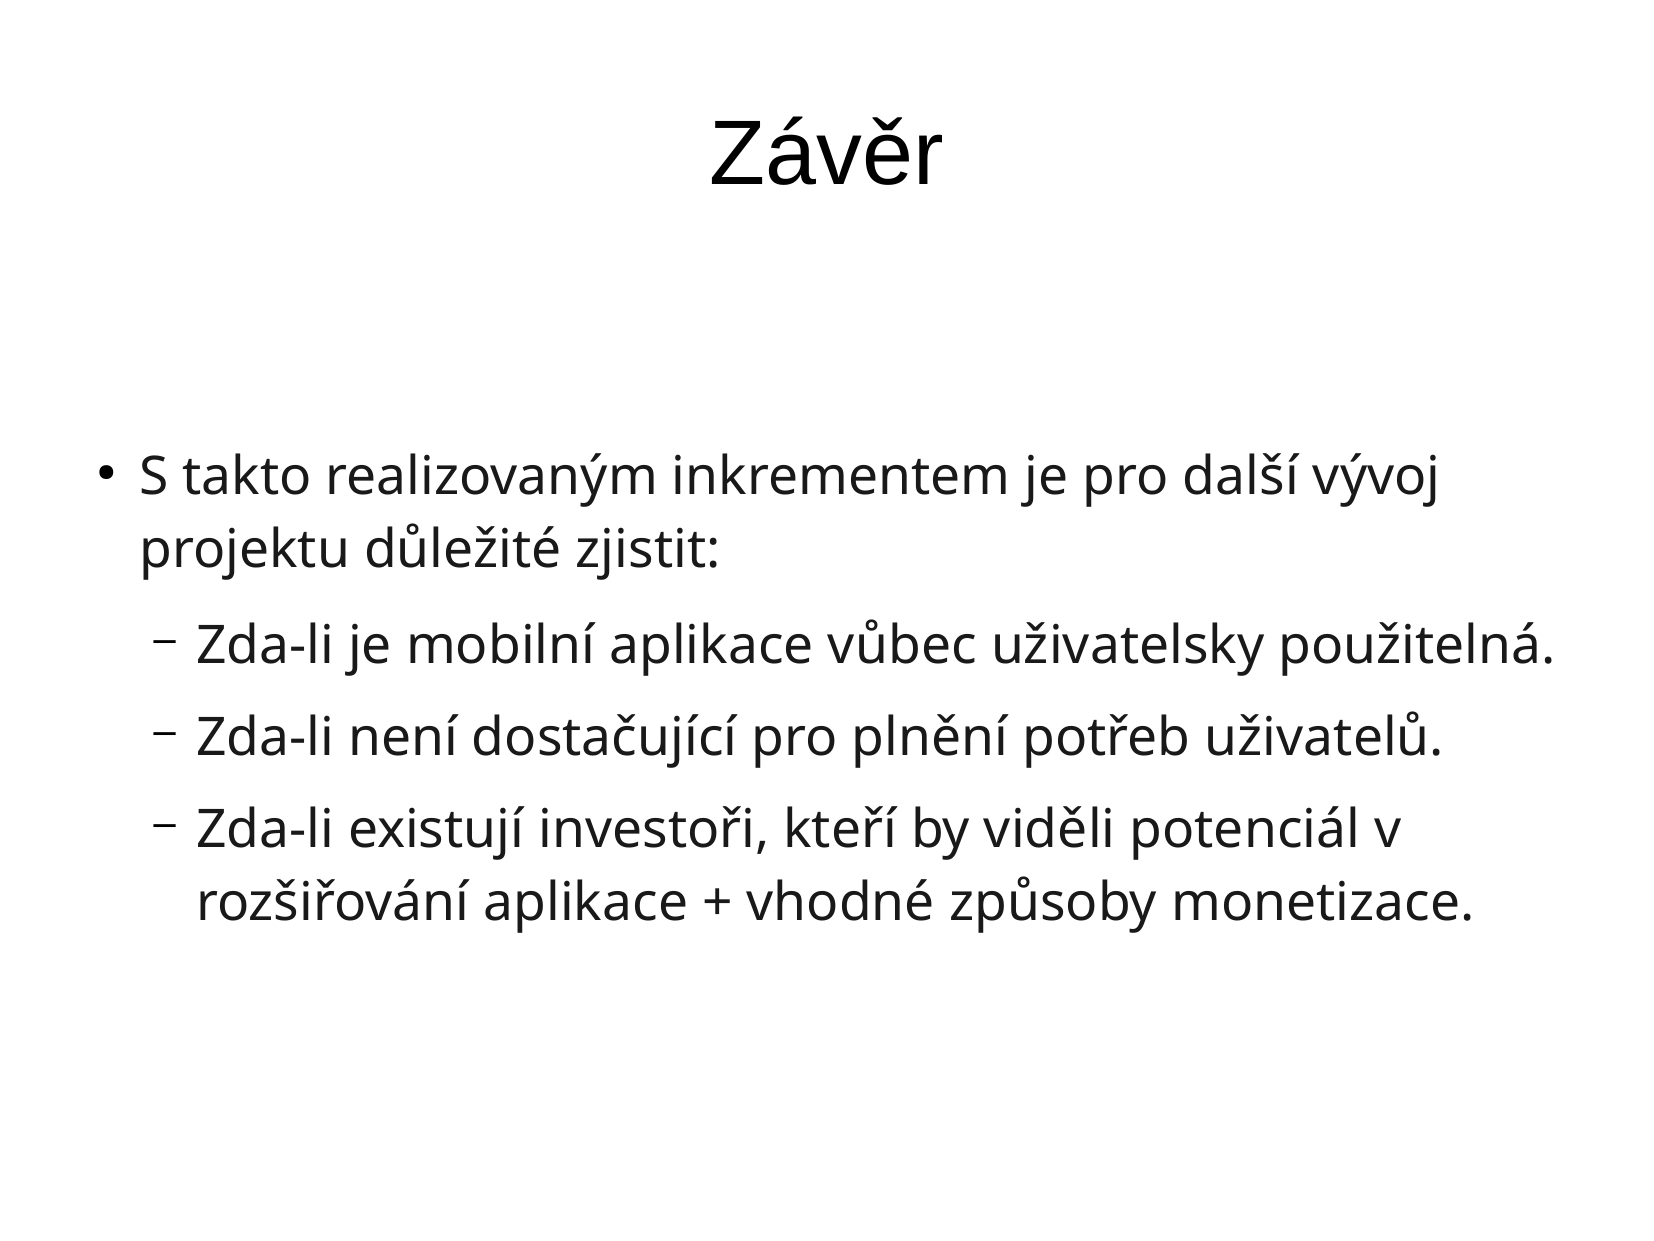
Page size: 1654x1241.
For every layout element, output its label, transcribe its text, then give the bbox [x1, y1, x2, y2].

title Závěr [82, 49, 1571, 257]
list S takto realizovaným inkrementem je pro další vývoj projektu důležité zjistit: Zda-li je mobilní aplikace vůbec uživatelsky použitelná. Zda-li není dostačující pro plnění potřeb uživatelů. Zda-li existují investoři, kteří by viděli potenciál v rozšiřování aplikace + vhodné způsoby monetizace. [82, 437, 1571, 1010]
